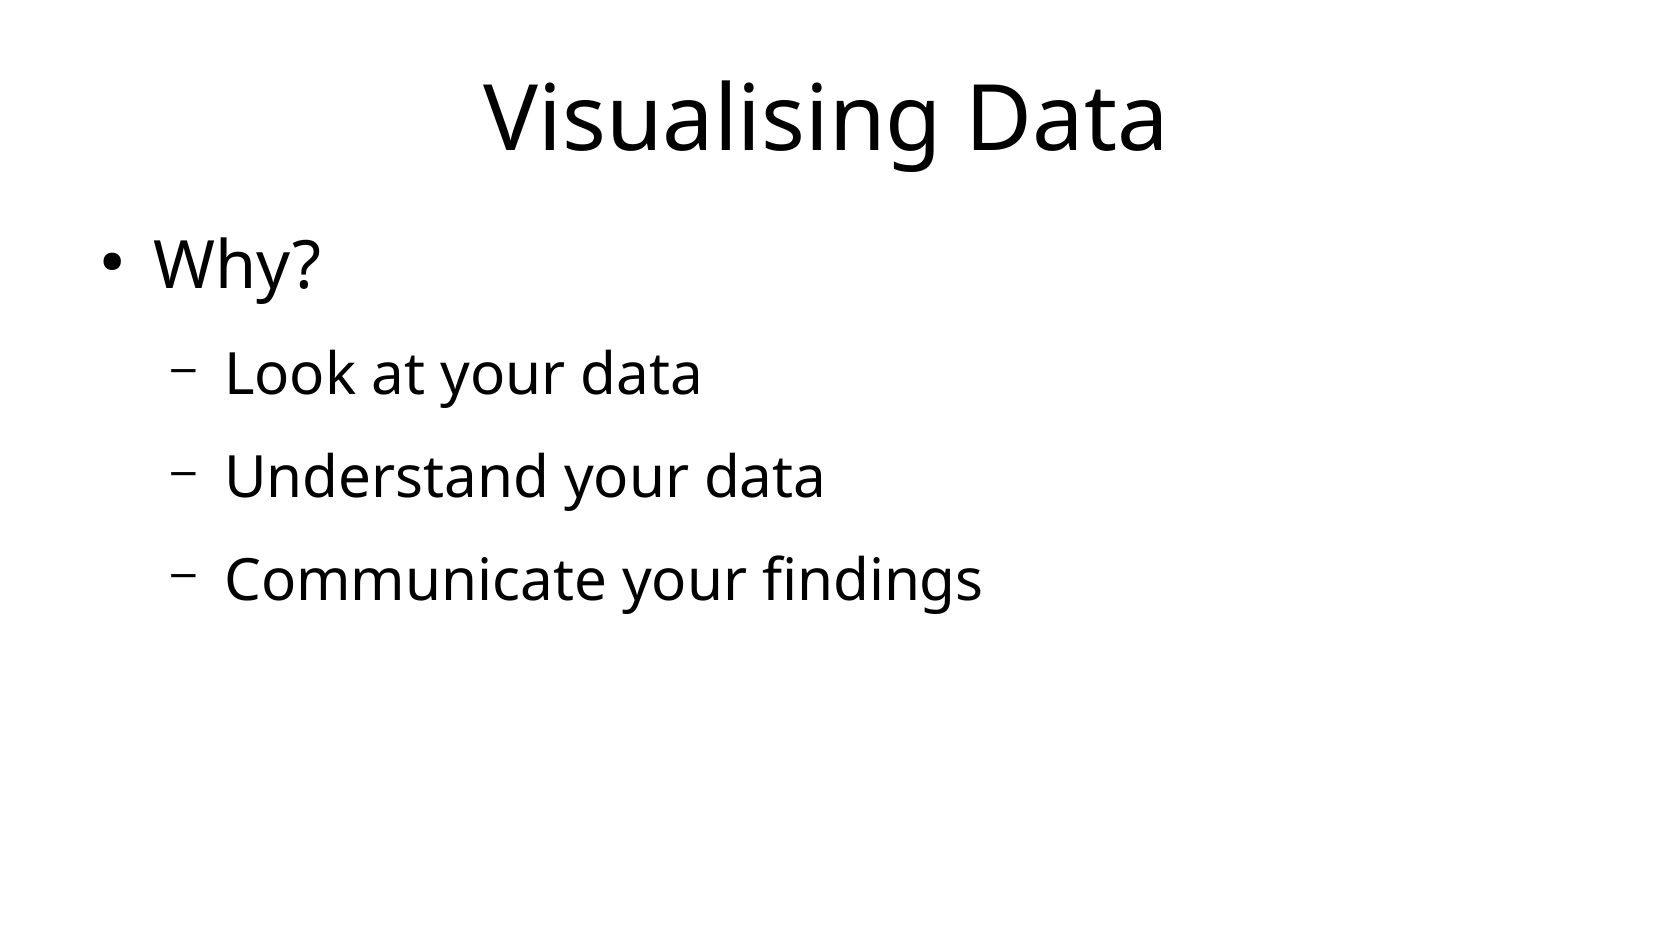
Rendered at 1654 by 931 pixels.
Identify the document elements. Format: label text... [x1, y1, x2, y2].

list Why? Look at your data Understand your data Communicate your findings [82, 217, 1571, 758]
title Visualising Data [82, 37, 1571, 193]
